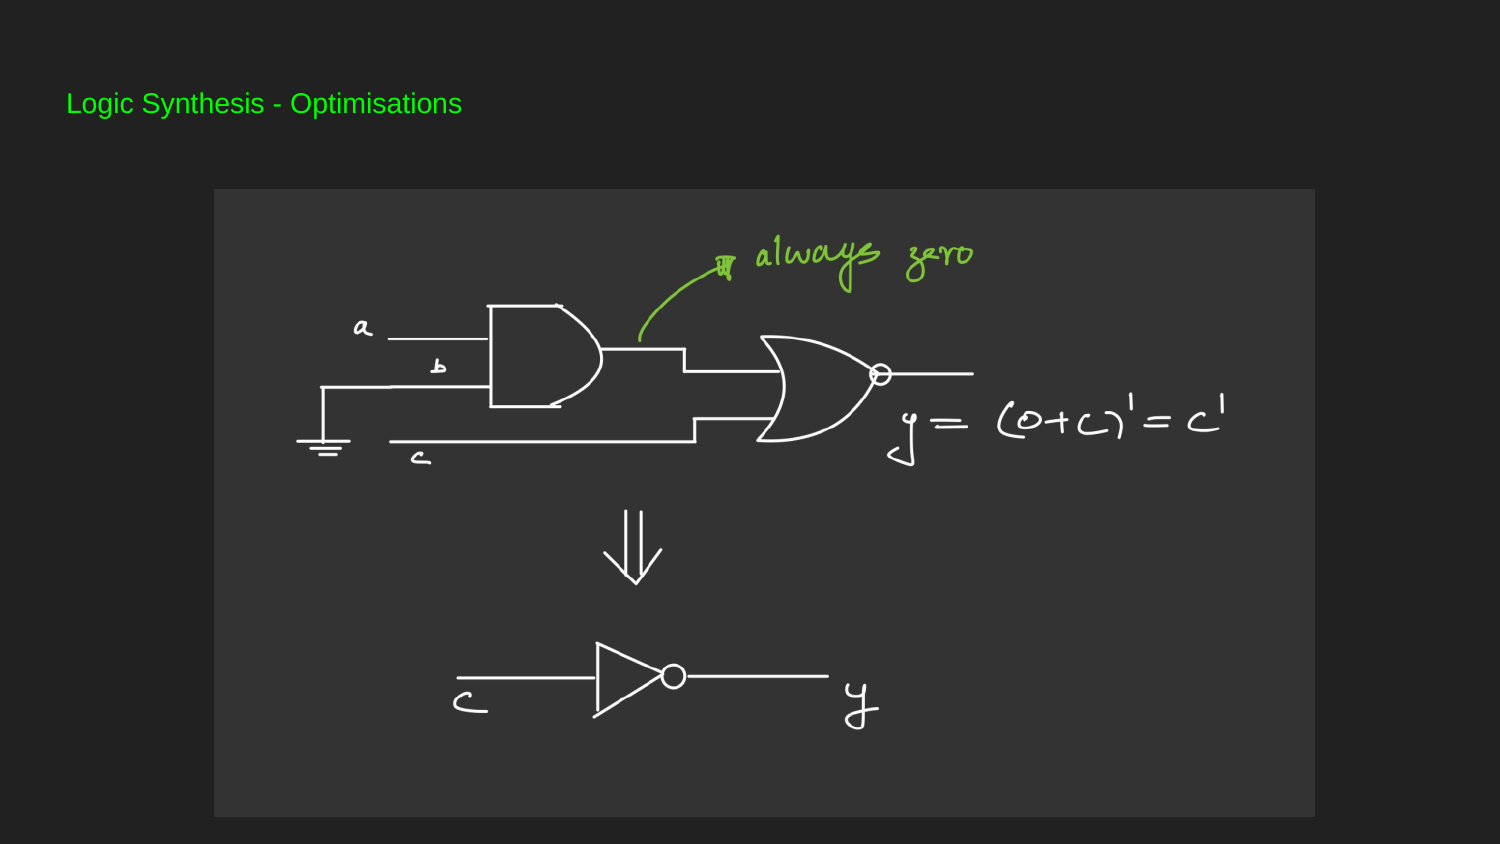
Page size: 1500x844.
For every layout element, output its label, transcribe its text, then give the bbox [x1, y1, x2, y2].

title Logic Synthesis - Optimisations [51, 72, 1449, 167]
picture [214, 189, 1315, 817]
